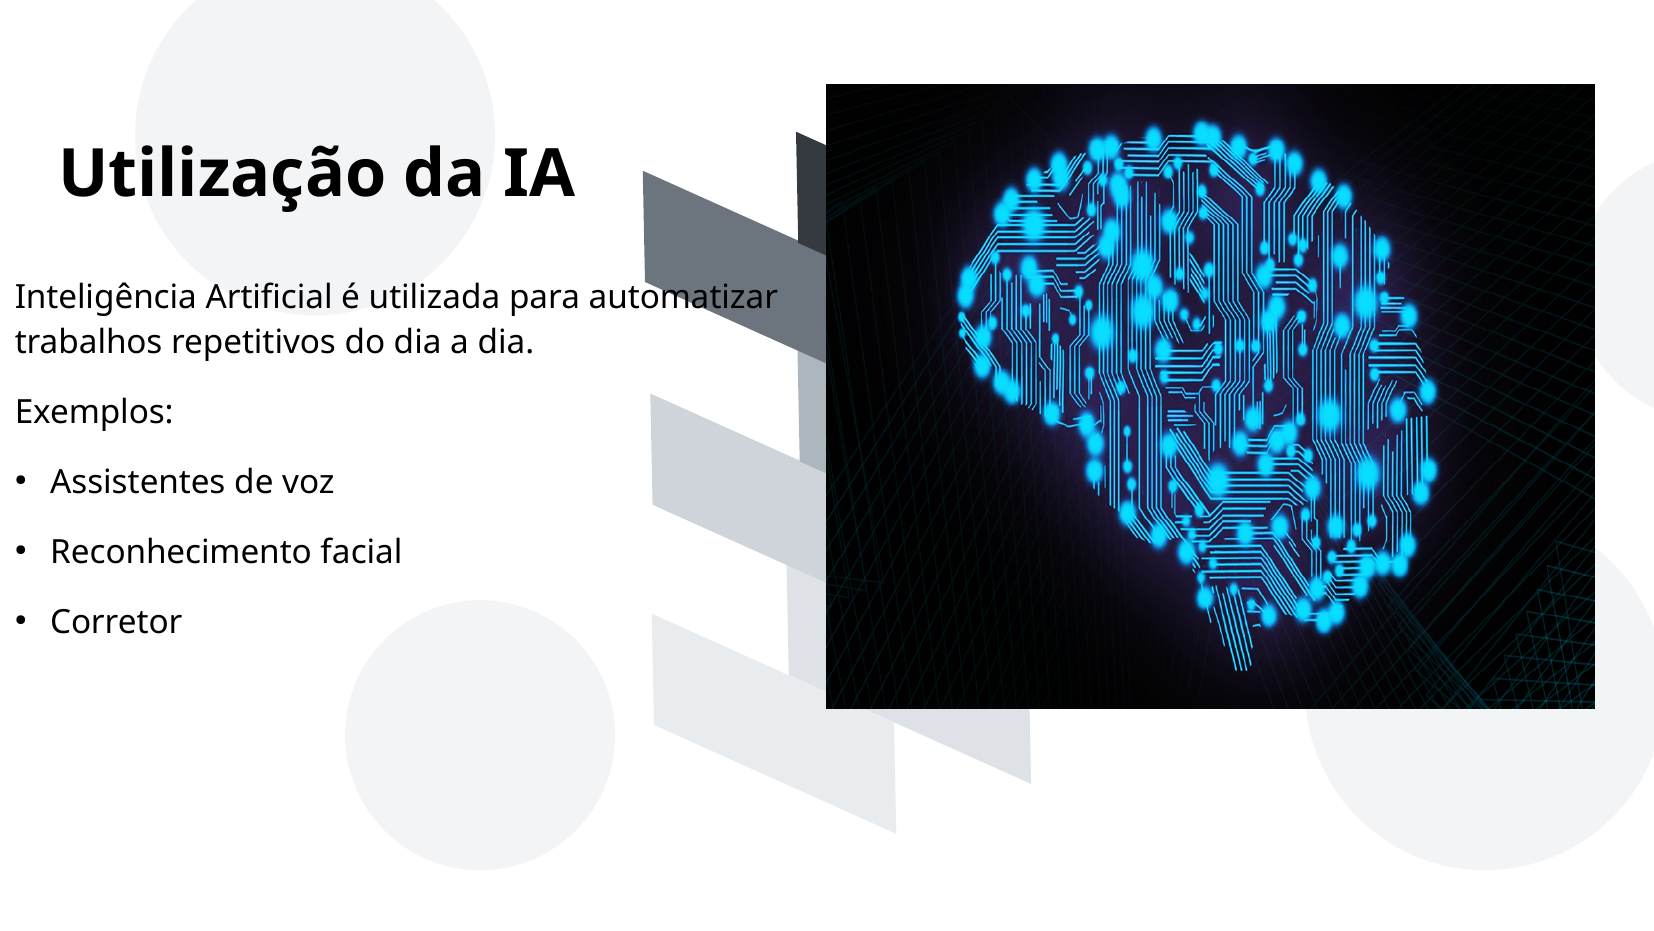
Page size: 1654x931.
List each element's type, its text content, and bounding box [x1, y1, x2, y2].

text_box Utilização da IA [0, 118, 591, 237]
text_box Inteligência Artificial é utilizada para automatizar trabalhos repetitivos do dia a dia. Exemplos: Assistentes de voz Reconhecimento facial Corretor [0, 265, 857, 776]
picture [826, 84, 1595, 709]
